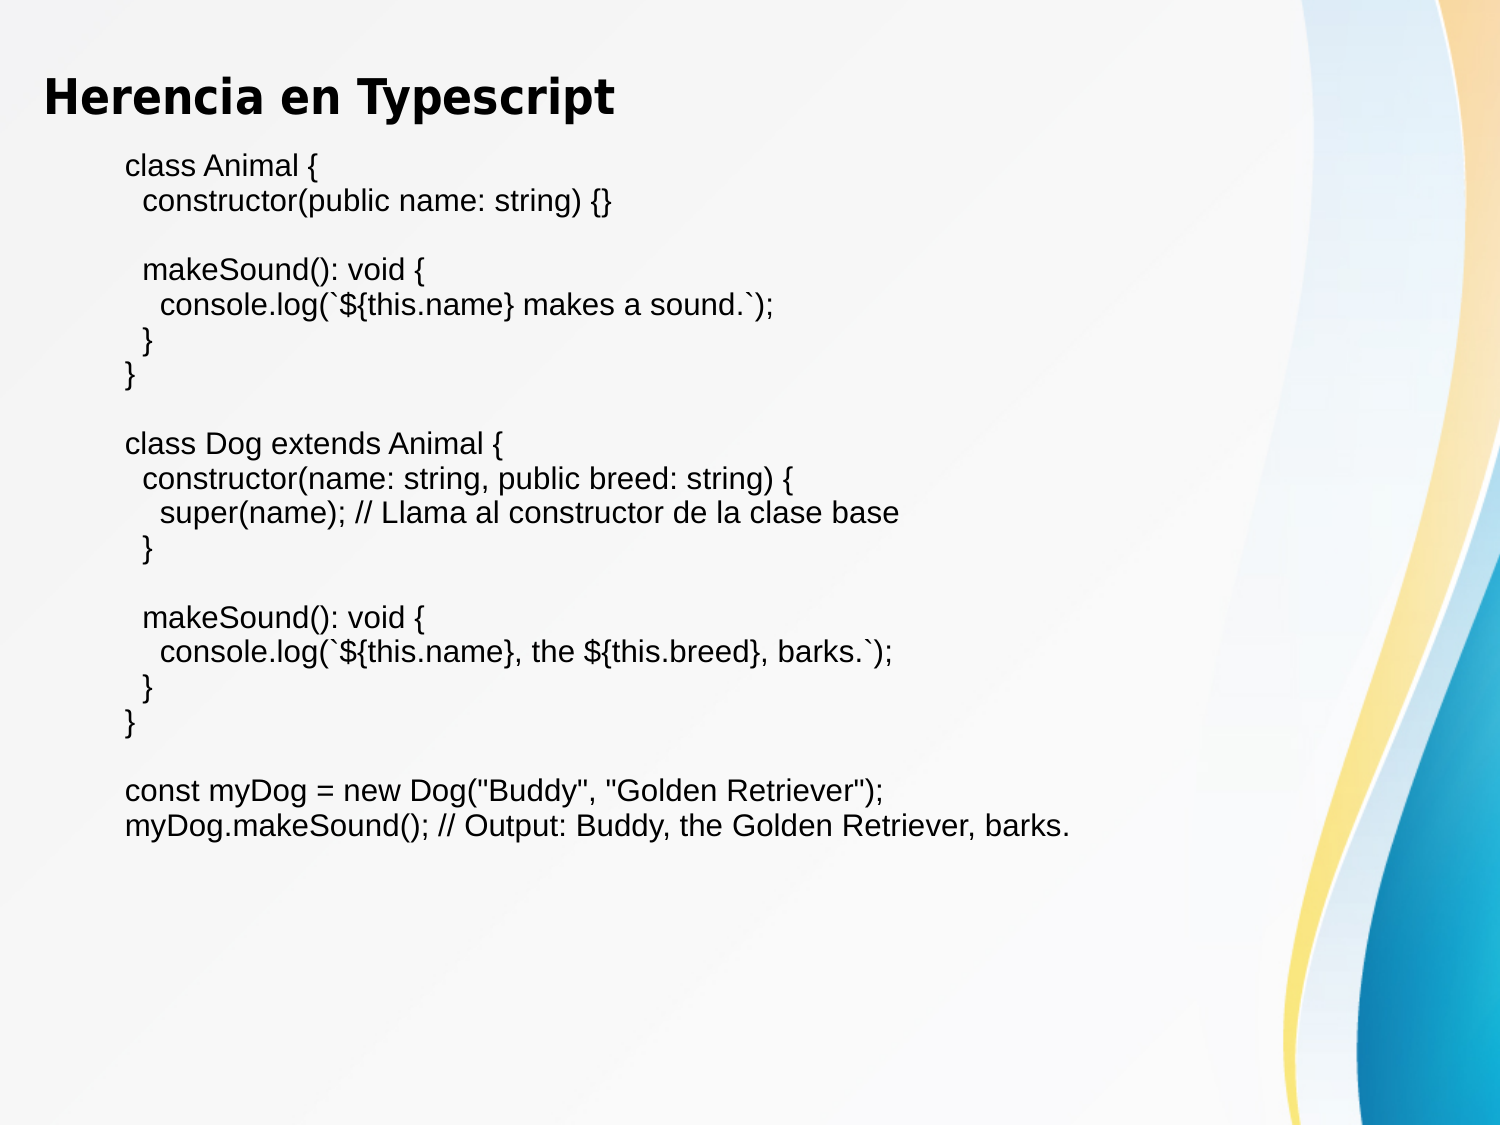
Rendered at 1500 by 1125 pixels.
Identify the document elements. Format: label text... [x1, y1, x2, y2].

text_box Herencia en Typescript [30, 58, 1477, 130]
picture [0, 0, 1500, 1125]
text_box class Animal { constructor(public name: string) {} makeSound(): void { console.log(`${this.name} makes a sound.`); } } class Dog extends Animal { constructor(name: string, public breed: string) { super(name); // Llama al constructor de la clase base } makeSound(): void { console.log(`${this.name}, the ${this.breed}, barks.`); } } const myDog = new Dog("Buddy", "Golden Retriever"); myDog.makeSound(); // Output: Buddy, the Golden Retriever, barks. [110, 141, 1270, 996]
